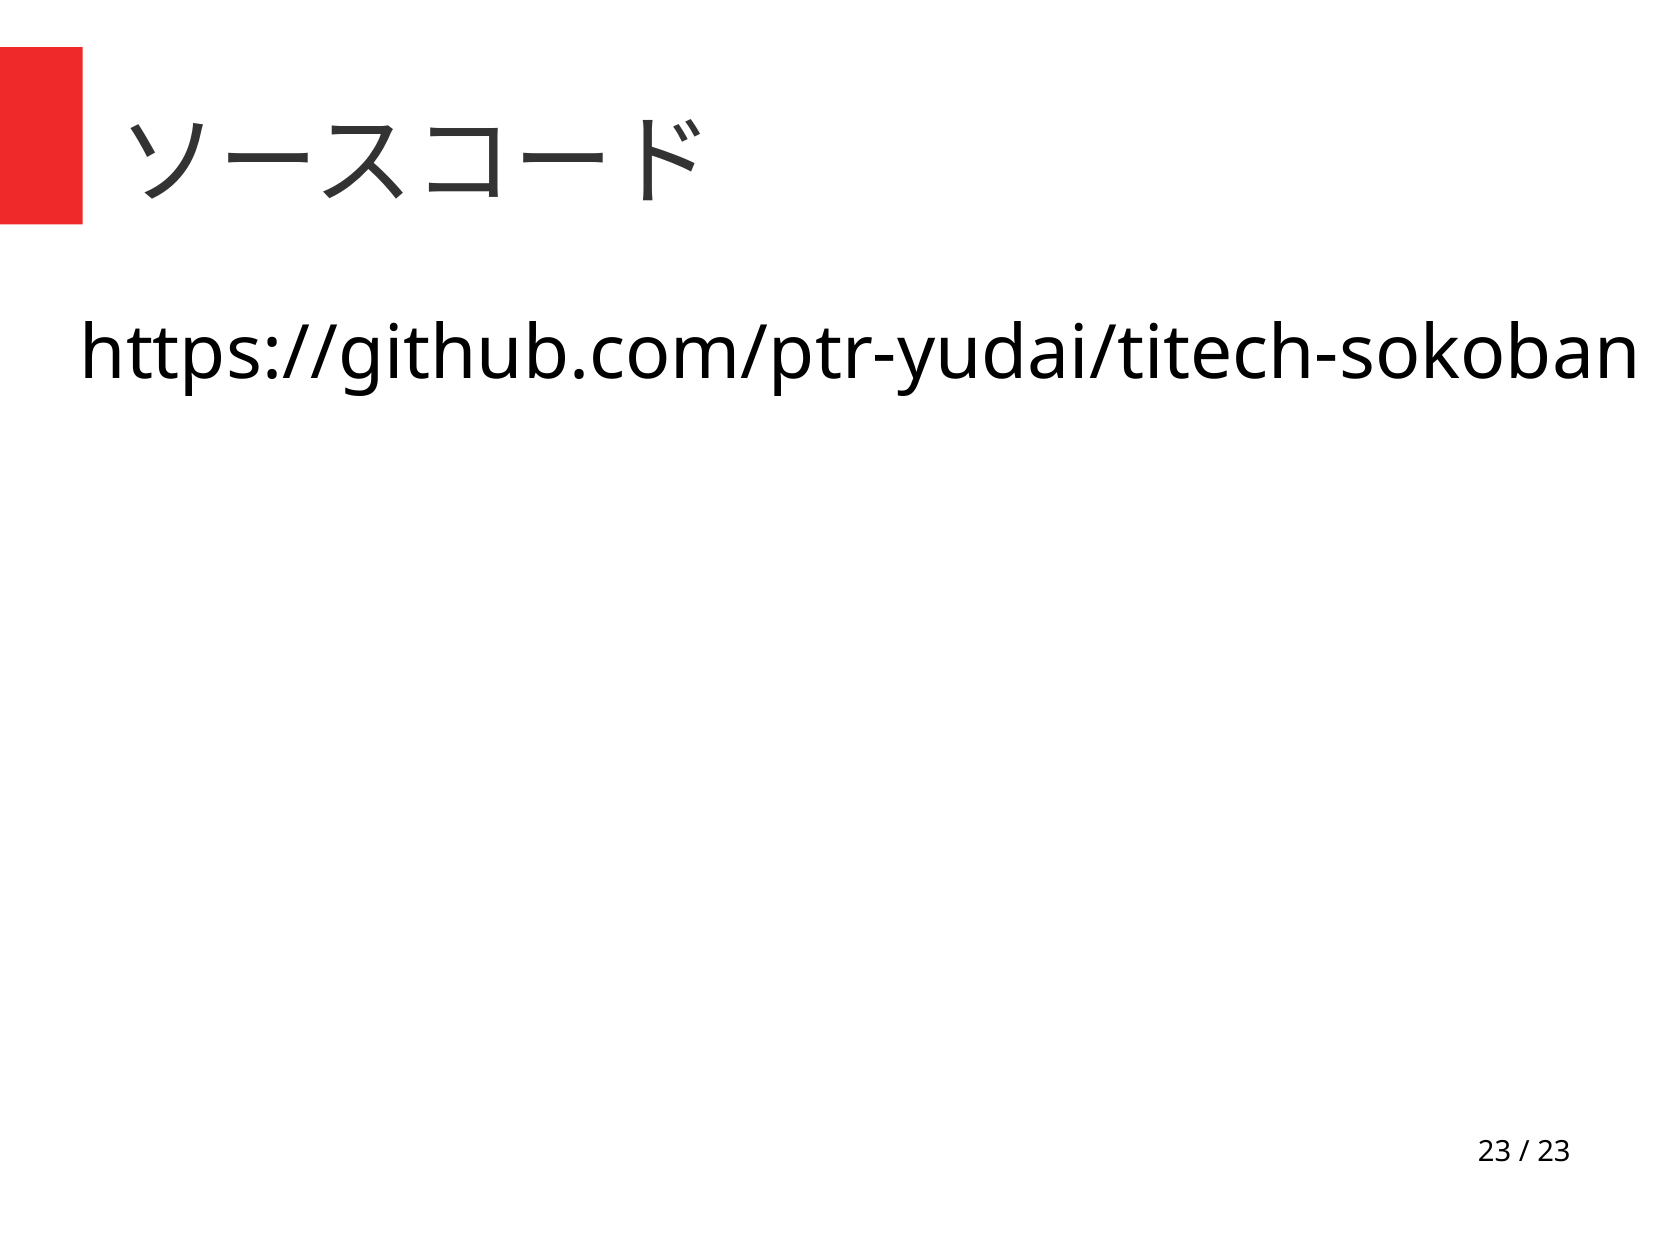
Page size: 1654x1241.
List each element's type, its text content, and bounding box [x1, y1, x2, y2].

title ソースコード [118, 49, 1571, 257]
text_box https://github.com/ptr-yudai/titech-sokoban [64, 290, 1609, 415]
